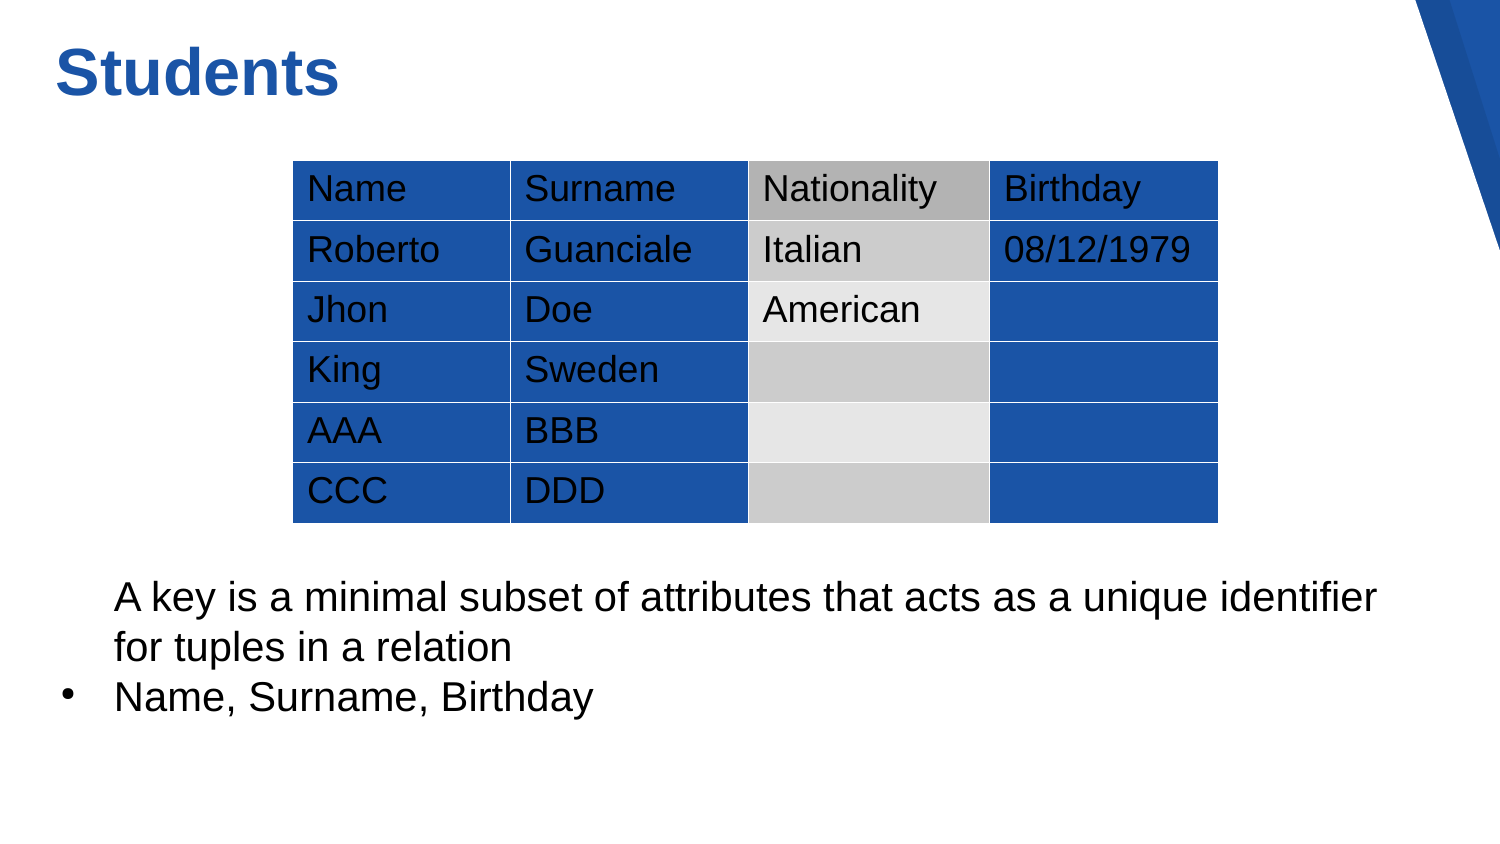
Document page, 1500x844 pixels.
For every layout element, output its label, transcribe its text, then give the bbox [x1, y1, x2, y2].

table_cell Sweden [511, 342, 748, 402]
table_cell DDD [511, 463, 748, 523]
table_header Birthday [990, 161, 1218, 220]
table_header Nationality [749, 161, 989, 220]
table_cell [990, 403, 1218, 462]
table_cell Roberto [293, 221, 510, 281]
table_cell BBB [511, 403, 748, 462]
table_cell [749, 403, 989, 462]
table_cell [990, 342, 1218, 402]
table_cell CCC [293, 463, 510, 523]
table_cell 08/12/1979 [990, 221, 1218, 281]
table_cell Doe [511, 282, 748, 341]
table_cell Italian [749, 221, 989, 281]
table_cell [749, 463, 989, 523]
table_header Name [293, 161, 510, 220]
table_cell American [749, 282, 989, 341]
table_cell [749, 342, 989, 402]
table_cell [990, 282, 1218, 341]
title Students [40, 56, 1231, 124]
table_cell Guanciale [511, 221, 748, 281]
table_cell Jhon [293, 282, 510, 341]
list A key is a minimal subset of attributes that acts as a unique identifier for tuples in a relation Name, Surname, Birthday [27, 555, 1441, 830]
table_cell [990, 463, 1218, 523]
table_cell King [293, 342, 510, 402]
table_header Surname [511, 161, 748, 220]
table_cell AAA [293, 403, 510, 462]
